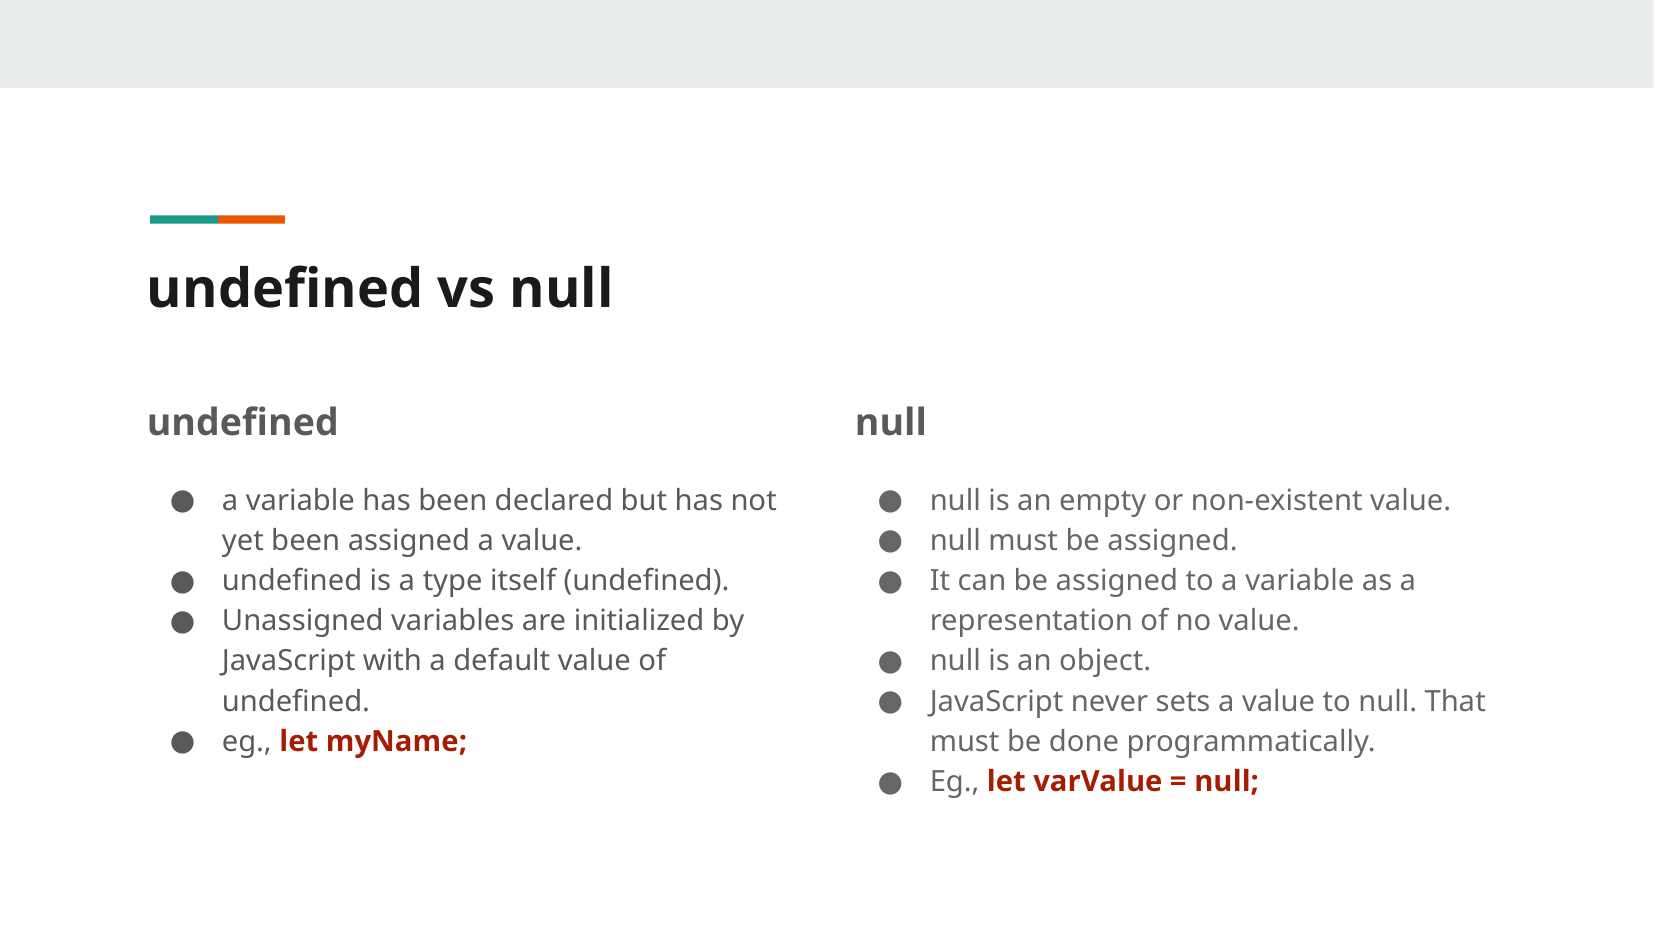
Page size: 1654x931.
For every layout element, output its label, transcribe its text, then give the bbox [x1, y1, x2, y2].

list null null is an empty or non-existent value. null must be assigned. It can be assigned to a variable as a representation of no value. null is an object. JavaScript never sets a value to null. That must be done programmatically. Eg., let varValue = null; [839, 375, 1523, 785]
title undefined vs null [131, 238, 1523, 336]
list undefined a variable has been declared but has not yet been assigned a value. undefined is a type itself (undefined). Unassigned variables are initialized by JavaScript with a default value of undefined. eg., let myName; [131, 375, 815, 785]
